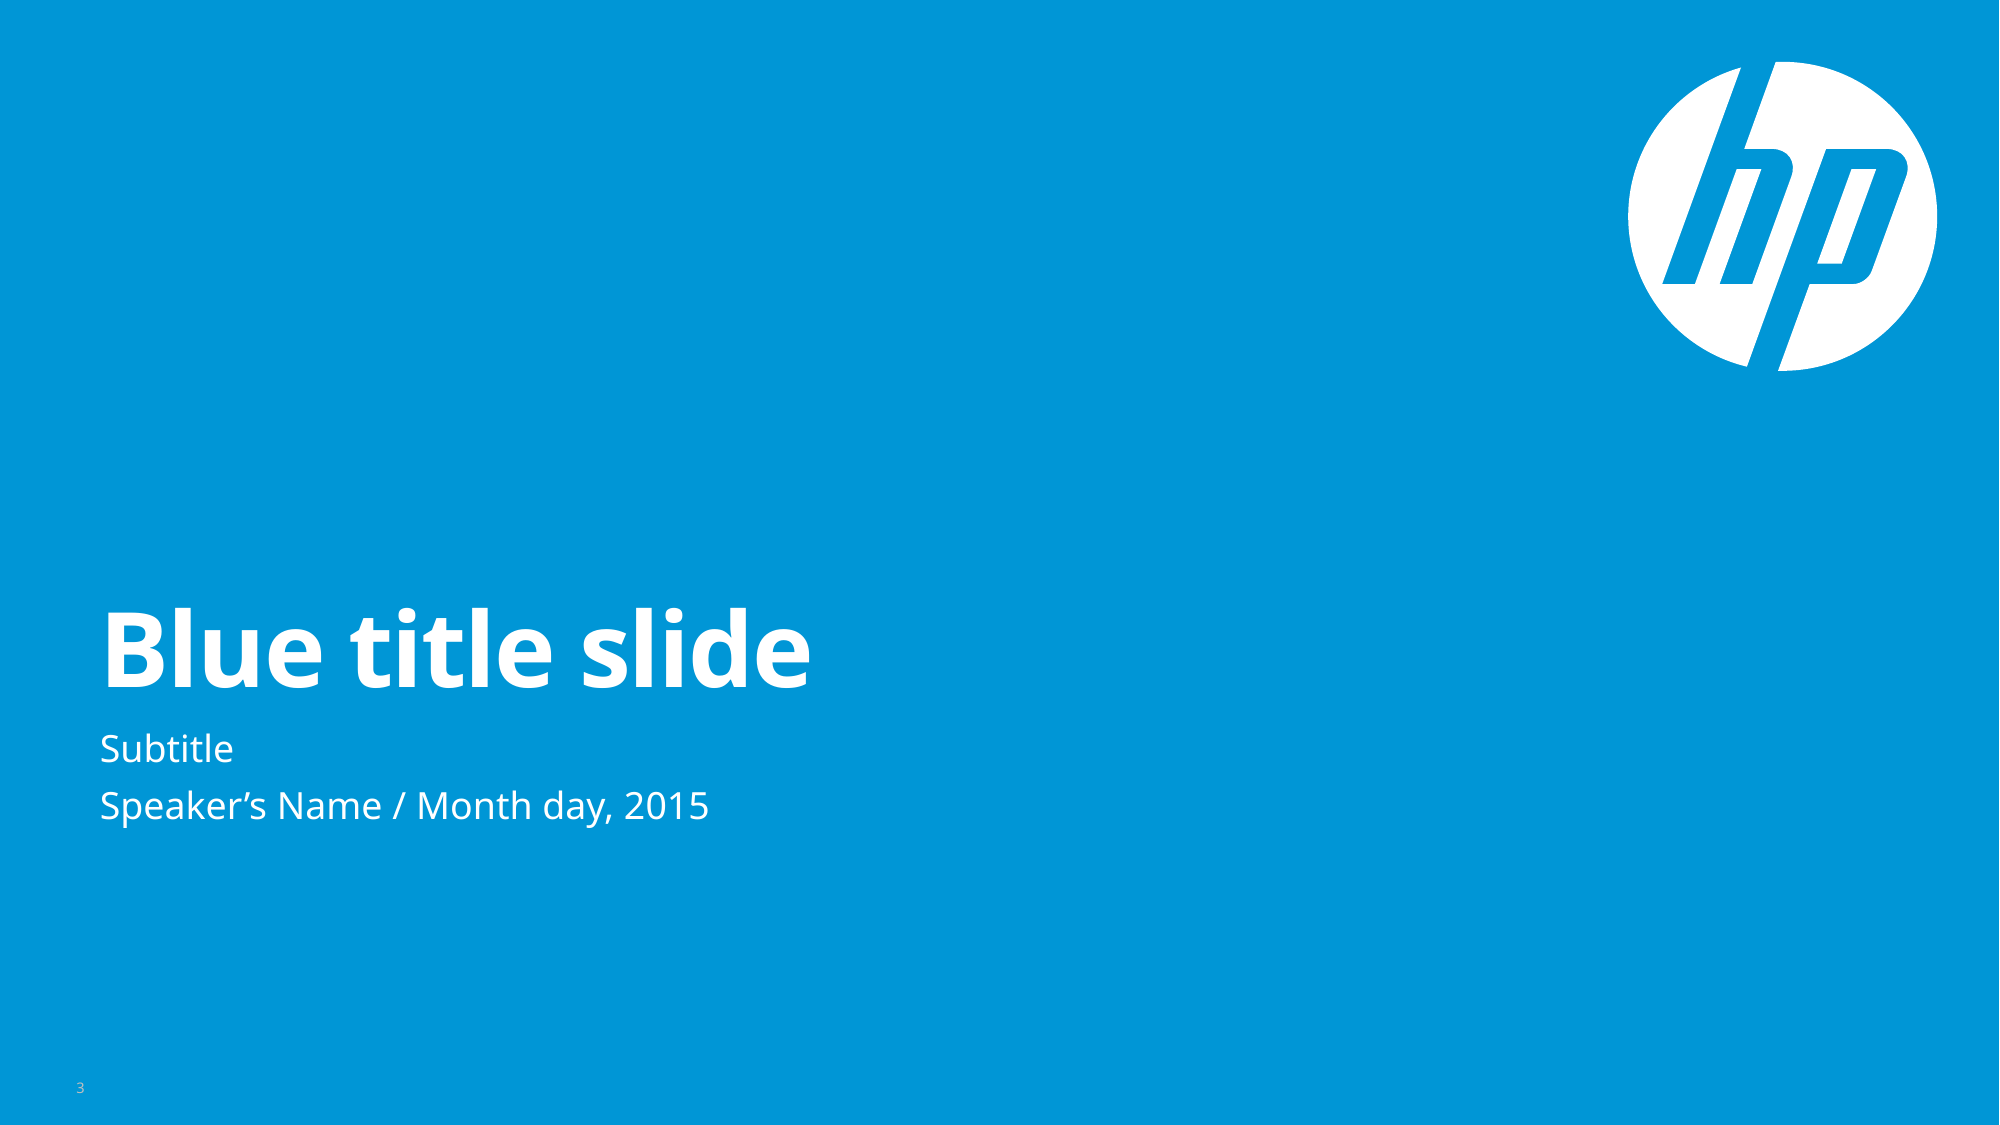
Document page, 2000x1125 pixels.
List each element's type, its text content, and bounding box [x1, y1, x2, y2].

subtitle Subtitle Speaker’s Name / Month day, 2015 [99, 725, 1600, 920]
title Blue title slide [99, 453, 1600, 709]
slide_number <number> [34, 1062, 85, 1099]
